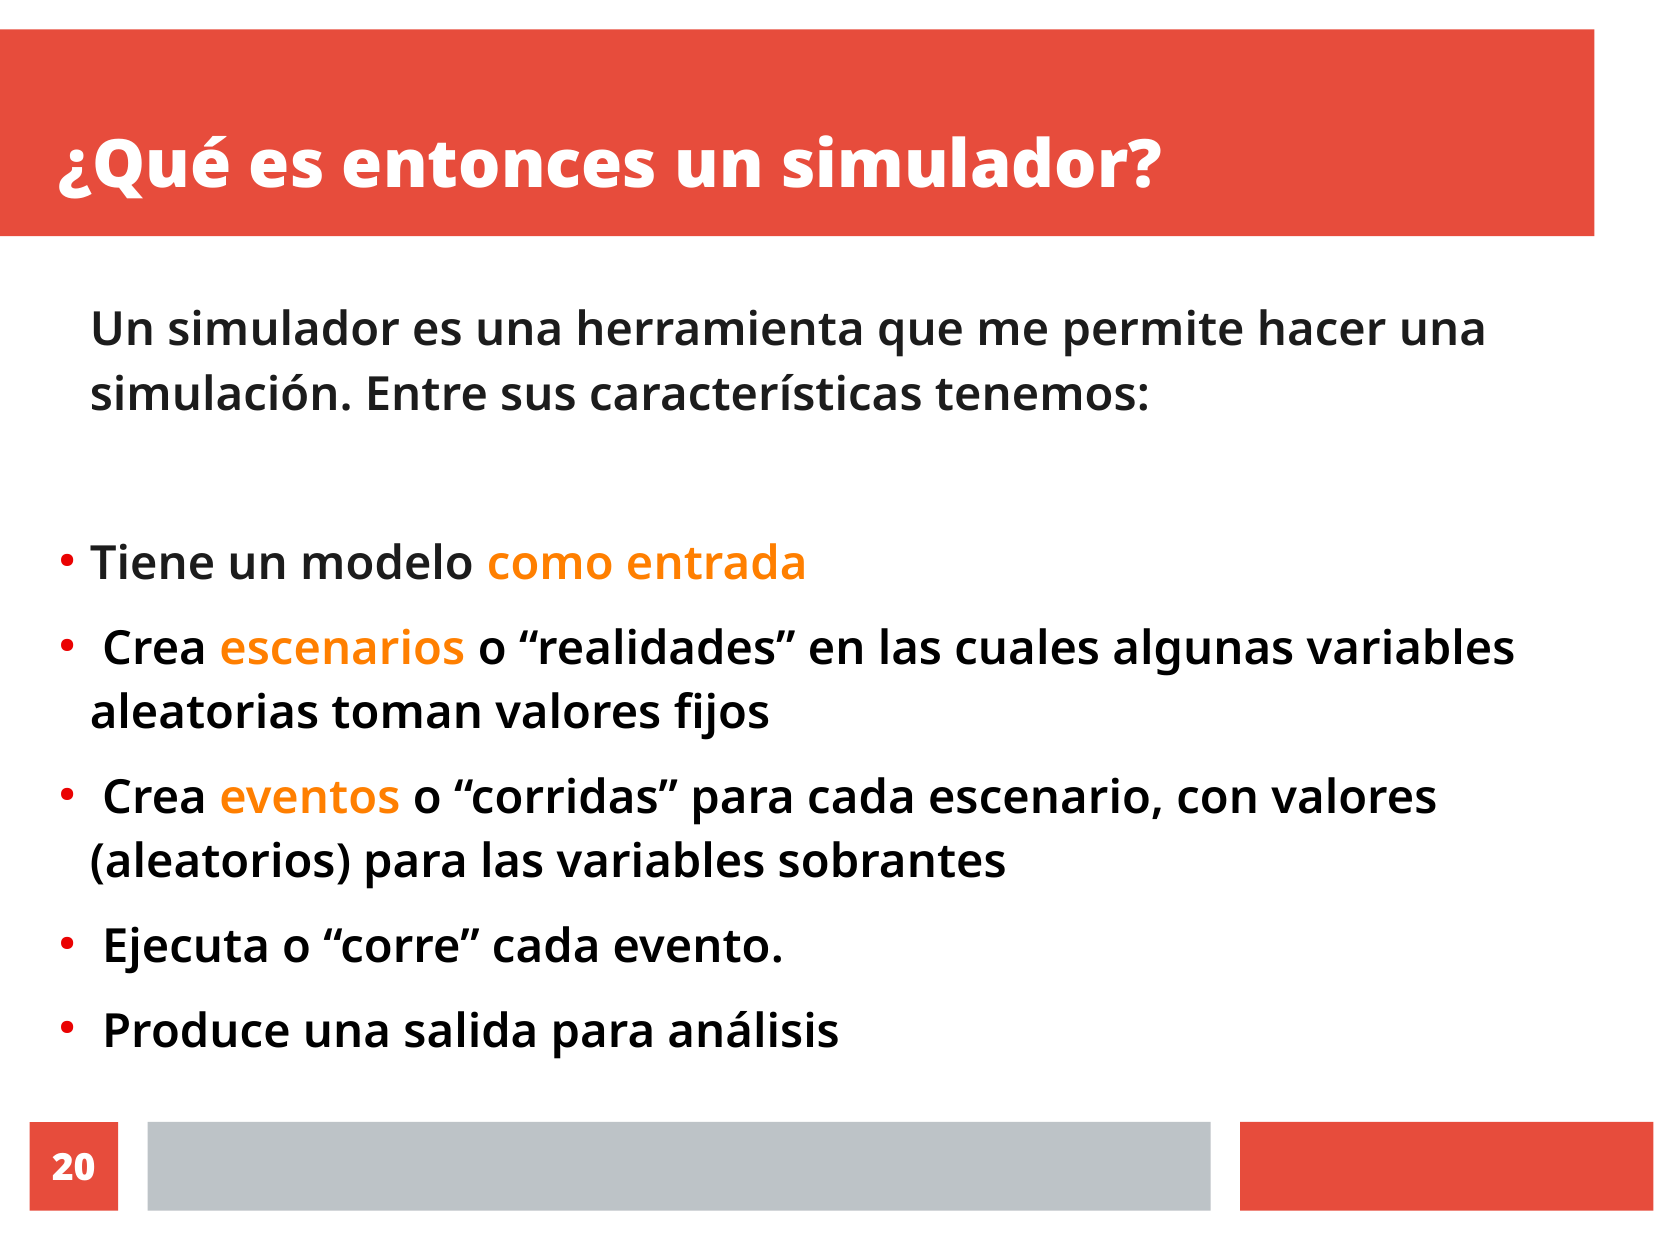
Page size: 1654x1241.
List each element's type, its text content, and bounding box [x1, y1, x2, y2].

list Un simulador es una herramienta que me permite hacer una simulación. Entre sus características tenemos: Tiene un modelo como entrada Crea escenarios o “realidades” en las cuales algunas variables aleatorias toman valores fijos Crea eventos o “corridas” para cada escenario, con valores (aleatorios) para las variables sobrantes Ejecuta o “corre” cada evento. Produce una salida para análisis [59, 295, 1565, 1063]
title ¿Qué es entonces un simulador? [59, 59, 1595, 207]
